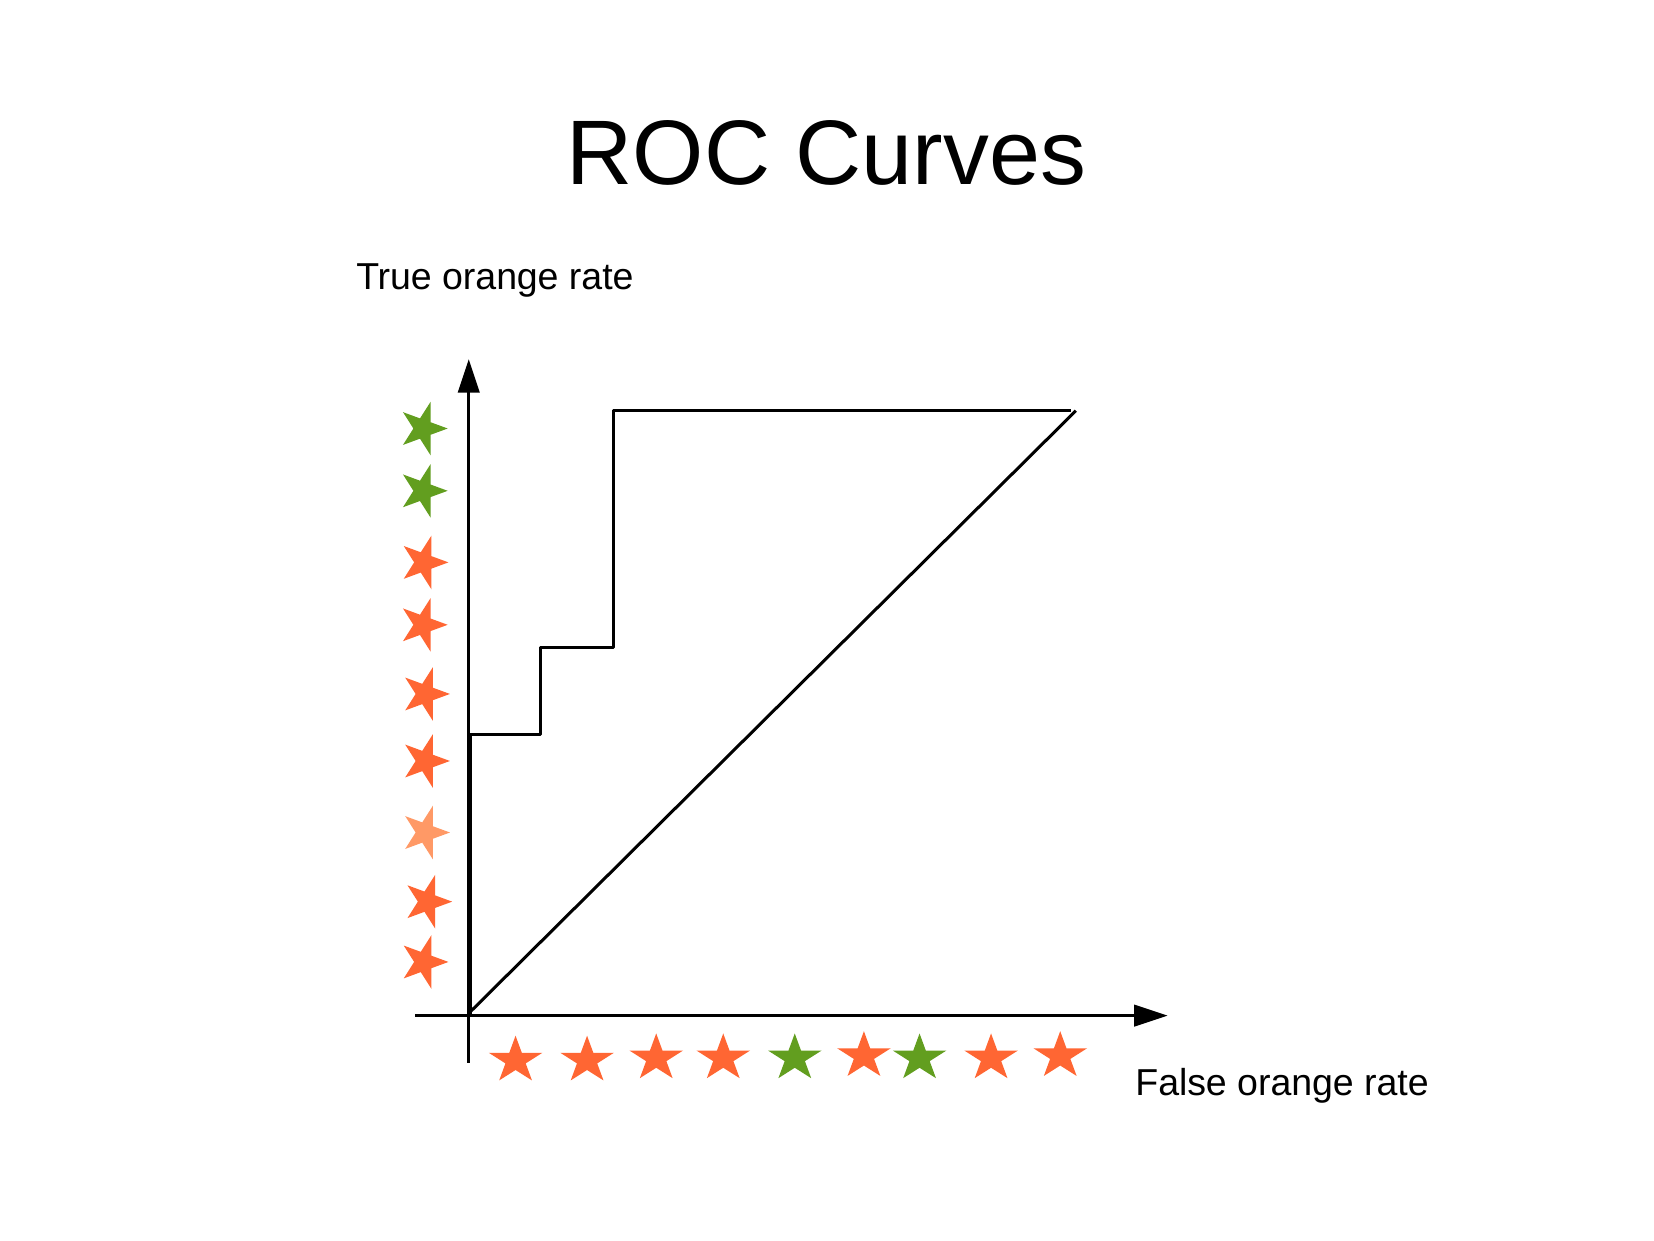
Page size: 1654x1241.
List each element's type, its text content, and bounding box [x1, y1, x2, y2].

text_box [403, 535, 449, 590]
text_box [403, 935, 449, 989]
text_box [1033, 1031, 1088, 1076]
text_box [696, 1033, 751, 1079]
text_box [560, 1035, 614, 1081]
text_box [768, 1033, 822, 1079]
text_box [405, 667, 450, 721]
text_box [407, 874, 453, 929]
text_box [402, 401, 448, 456]
text_box [405, 805, 450, 860]
text_box [964, 1033, 1018, 1079]
text_box [629, 1033, 684, 1079]
text_box [488, 1035, 543, 1081]
text_box [405, 734, 450, 788]
text_box True orange rate [341, 247, 649, 305]
text_box [402, 598, 448, 652]
text_box False orange rate [1120, 1053, 1444, 1111]
text_box [402, 464, 448, 518]
text_box [837, 1031, 891, 1076]
title ROC Curves [82, 56, 1571, 250]
text_box [892, 1033, 947, 1079]
